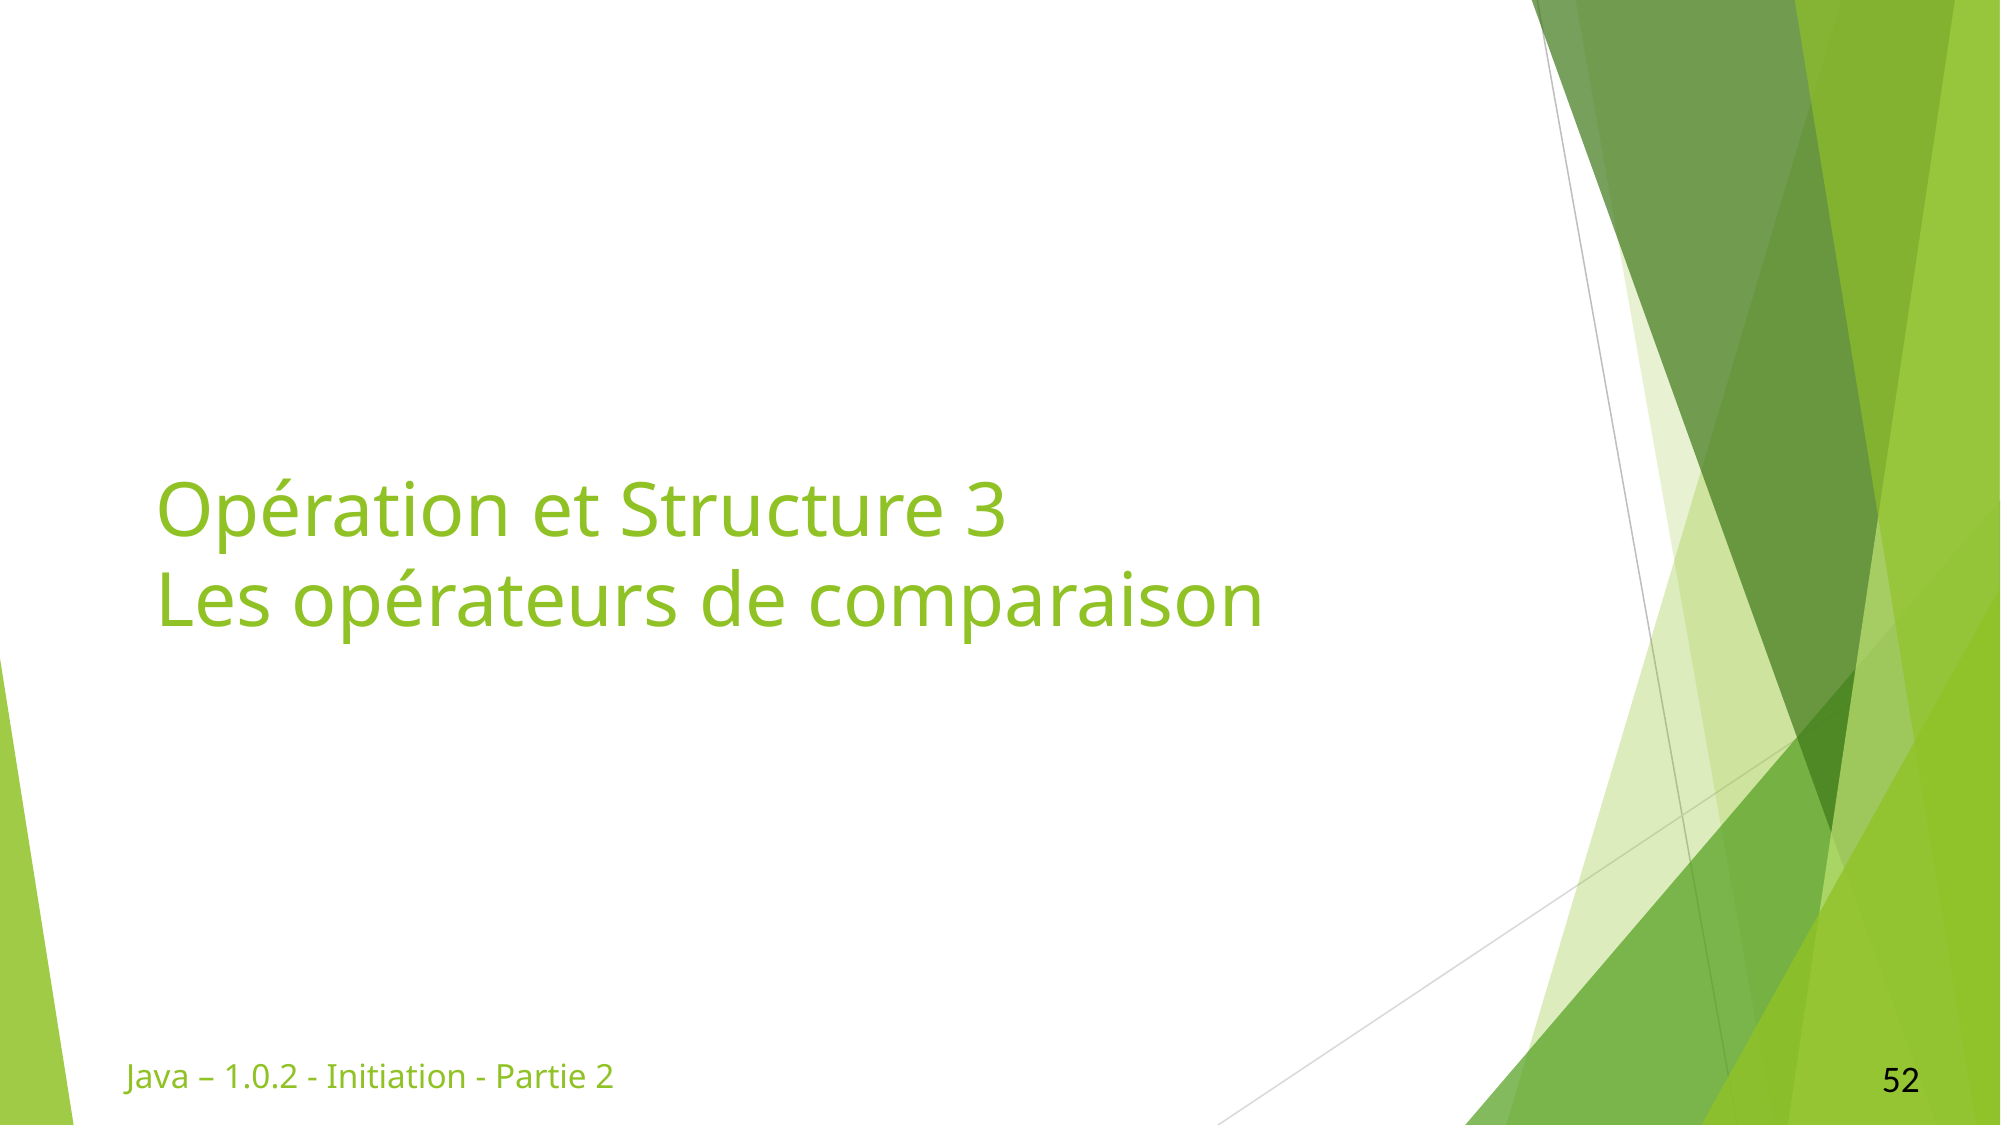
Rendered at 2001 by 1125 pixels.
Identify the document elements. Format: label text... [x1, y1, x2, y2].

text_box Java – 1.0.2 - Initiation - Partie 2 [111, 1047, 1094, 1109]
title Opération et Structure 3 Les opérateurs de comparaison [140, 454, 1551, 804]
text_box [1866, 1047, 1979, 1108]
